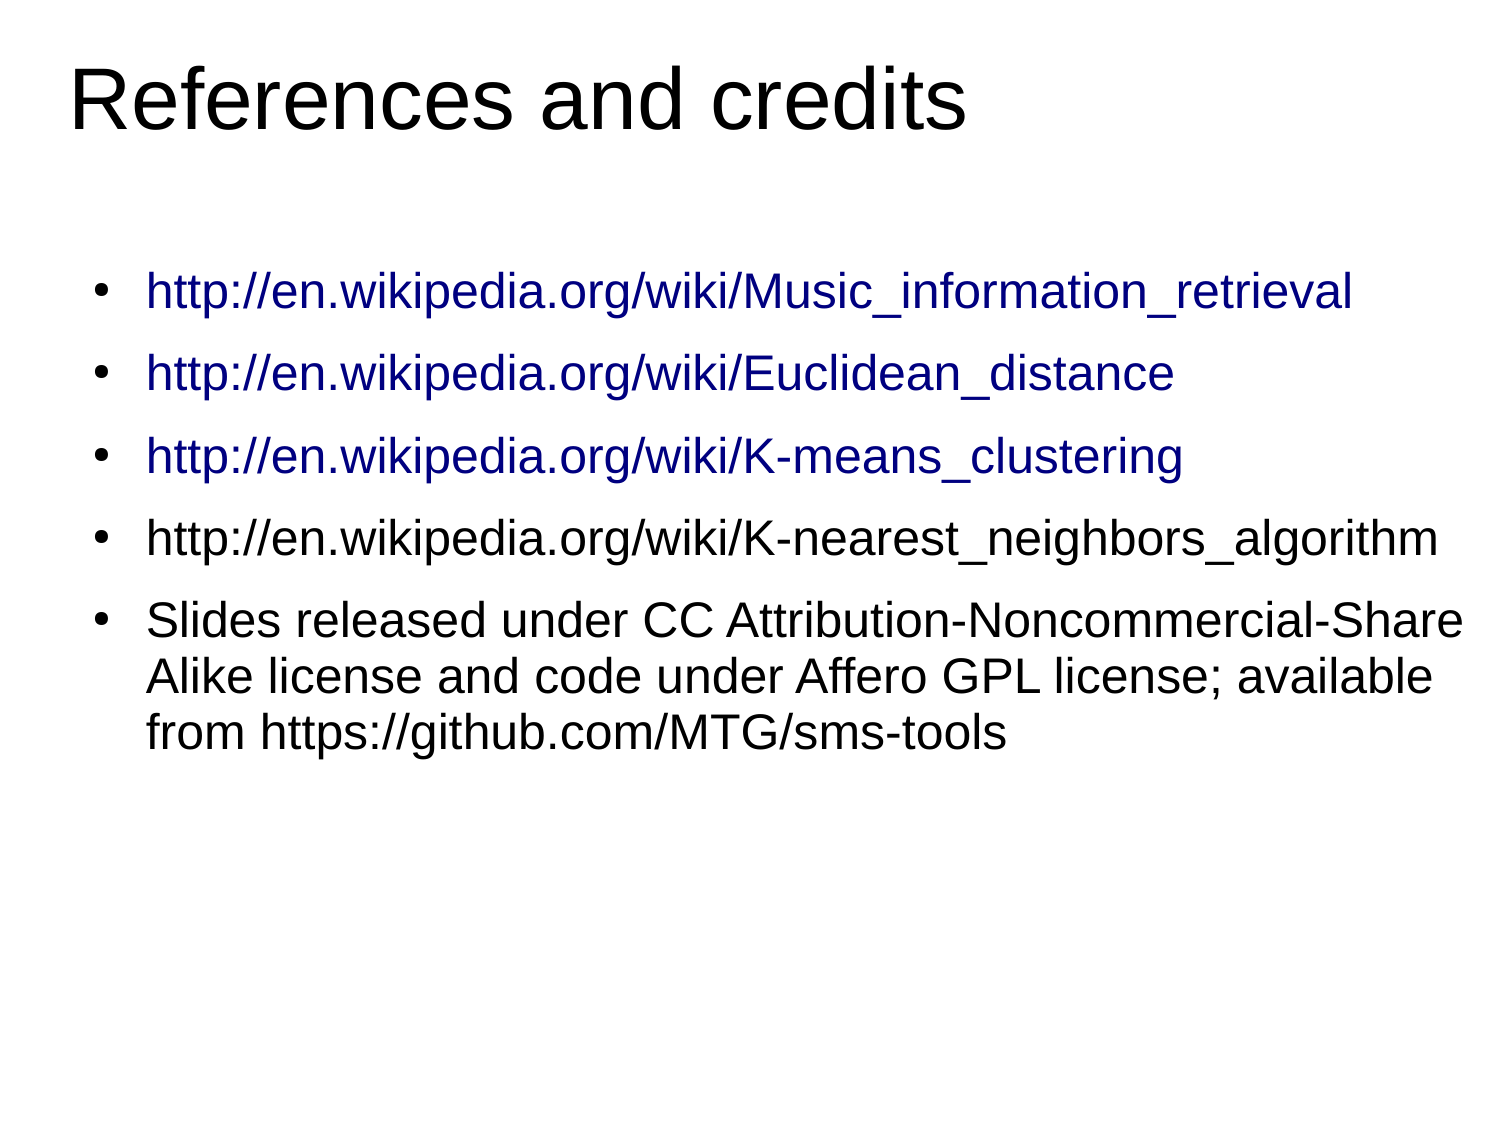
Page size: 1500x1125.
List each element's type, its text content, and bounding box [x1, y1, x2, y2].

title References and credits [68, 13, 1293, 184]
list http://en.wikipedia.org/wiki/Music_information_retrieval http://en.wikipedia.org/wiki/Euclidean_distance http://en.wikipedia.org/wiki/K-means_clustering http://en.wikipedia.org/wiki/K-nearest_neighbors_algorithm Slides released under CC Attribution-Noncommercial-Share Alike license and code under Affero GPL license; available from https://github.com/MTG/sms-tools [74, 263, 1471, 856]
